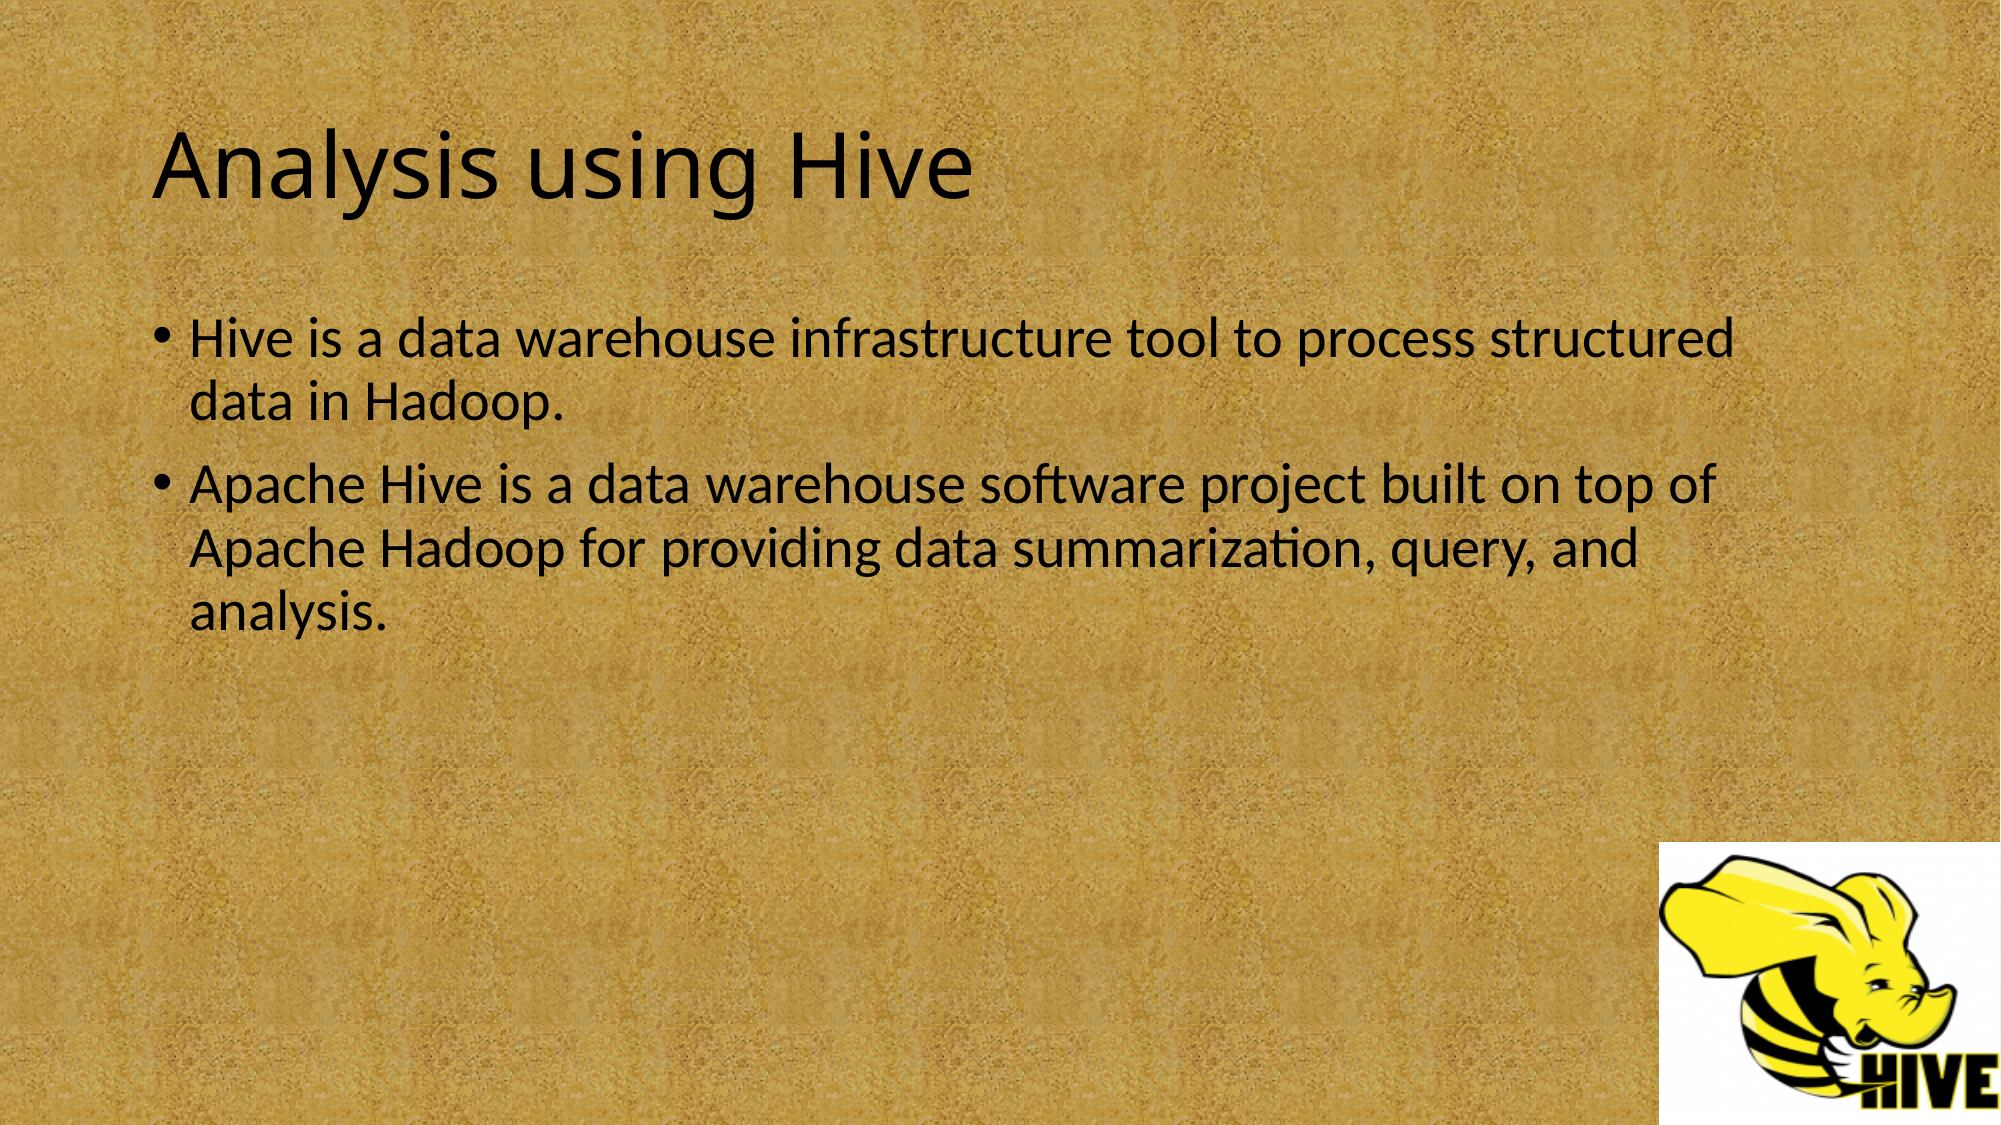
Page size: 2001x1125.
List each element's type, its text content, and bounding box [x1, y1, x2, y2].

title Analysis using Hive [137, 59, 1863, 278]
list Hive is a data warehouse infrastructure tool to process structured data in Hadoop. Apache Hive is a data warehouse software project built on top of Apache Hadoop for providing data summarization, query, and analysis. [137, 299, 1863, 1014]
picture [0, 0, 2001, 1125]
